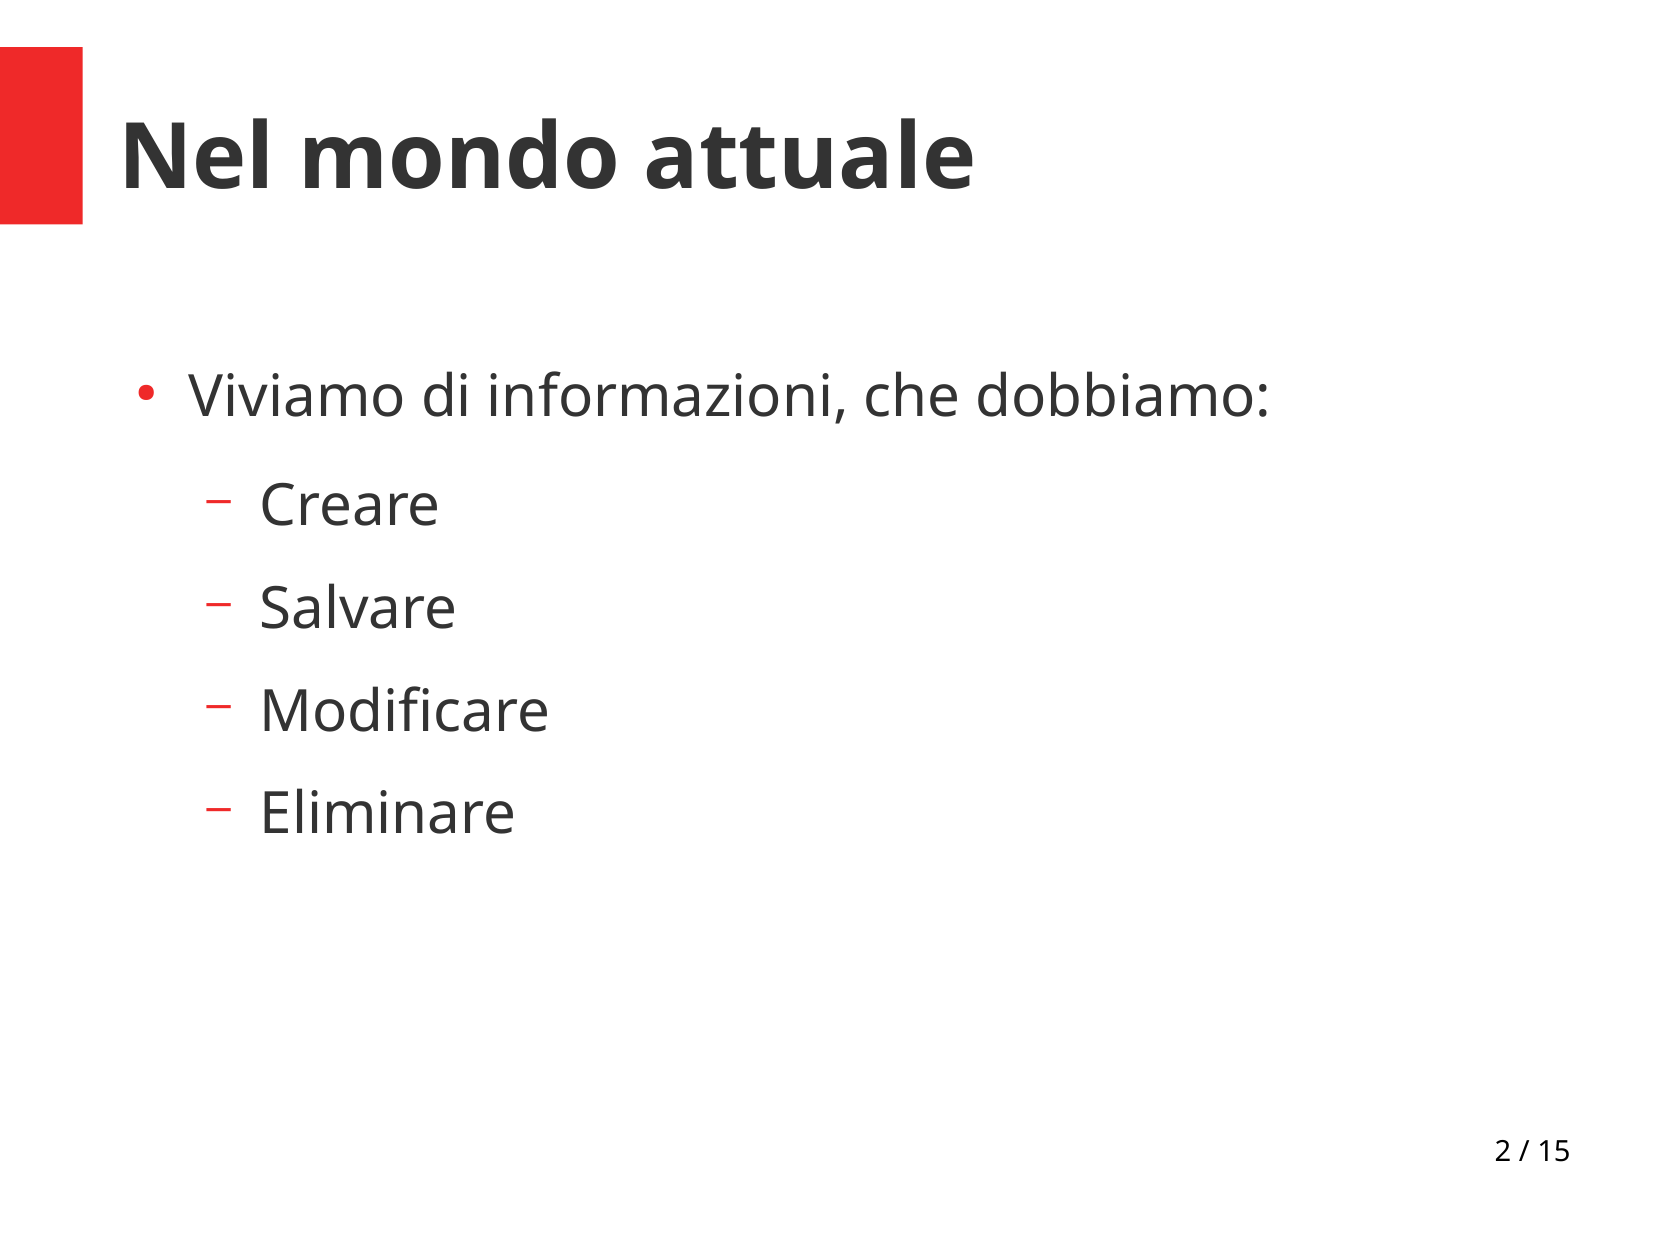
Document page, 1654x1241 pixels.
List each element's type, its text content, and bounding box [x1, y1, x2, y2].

title Nel mondo attuale [118, 49, 1571, 257]
list Viviamo di informazioni, che dobbiamo: Creare Salvare Modificare Eliminare [118, 354, 1536, 1074]
